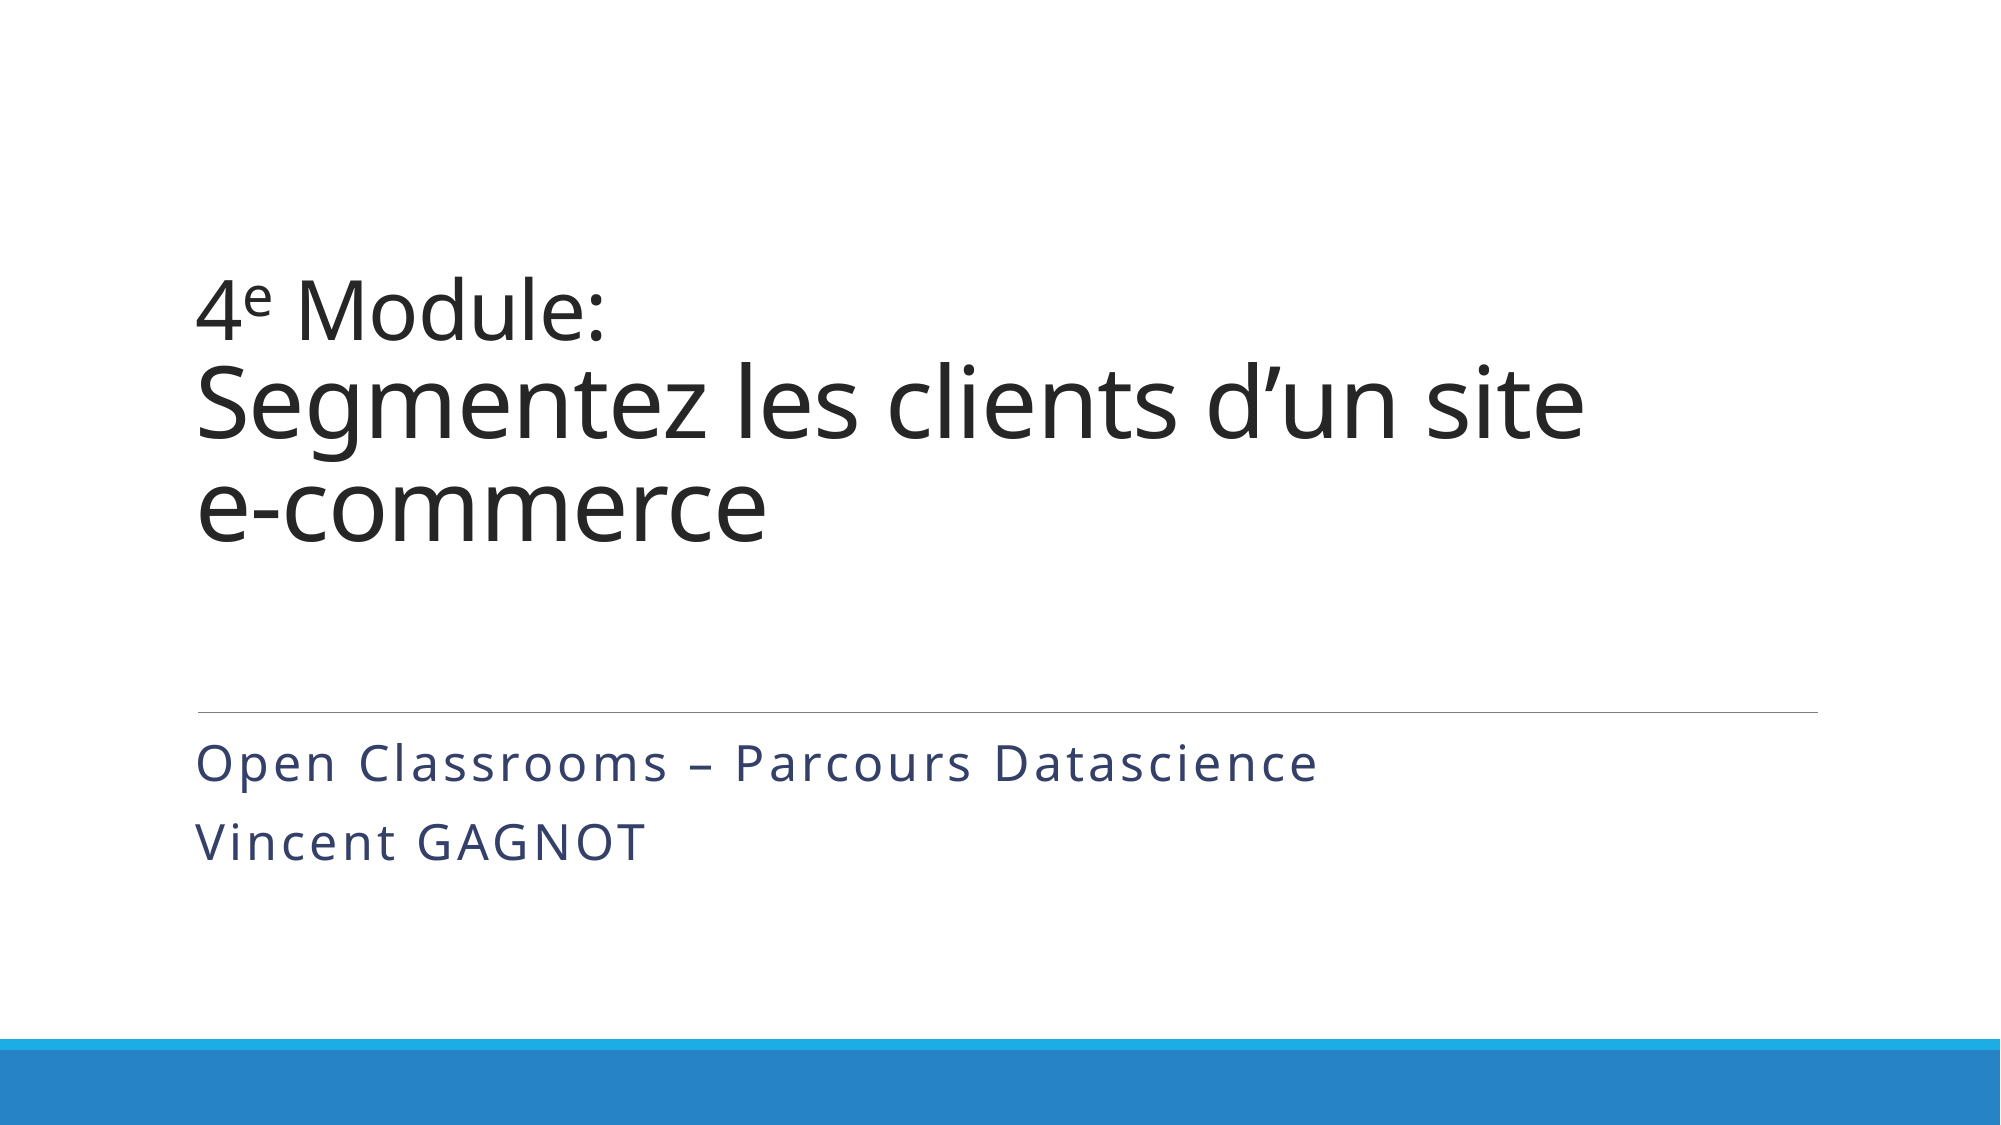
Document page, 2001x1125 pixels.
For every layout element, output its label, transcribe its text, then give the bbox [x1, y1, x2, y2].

subtitle Open Classrooms – Parcours Datascience Vincent GAGNOT [180, 730, 1831, 919]
title 4e Module: Segmentez les clients d’un site e-commerce [180, 124, 1831, 710]
